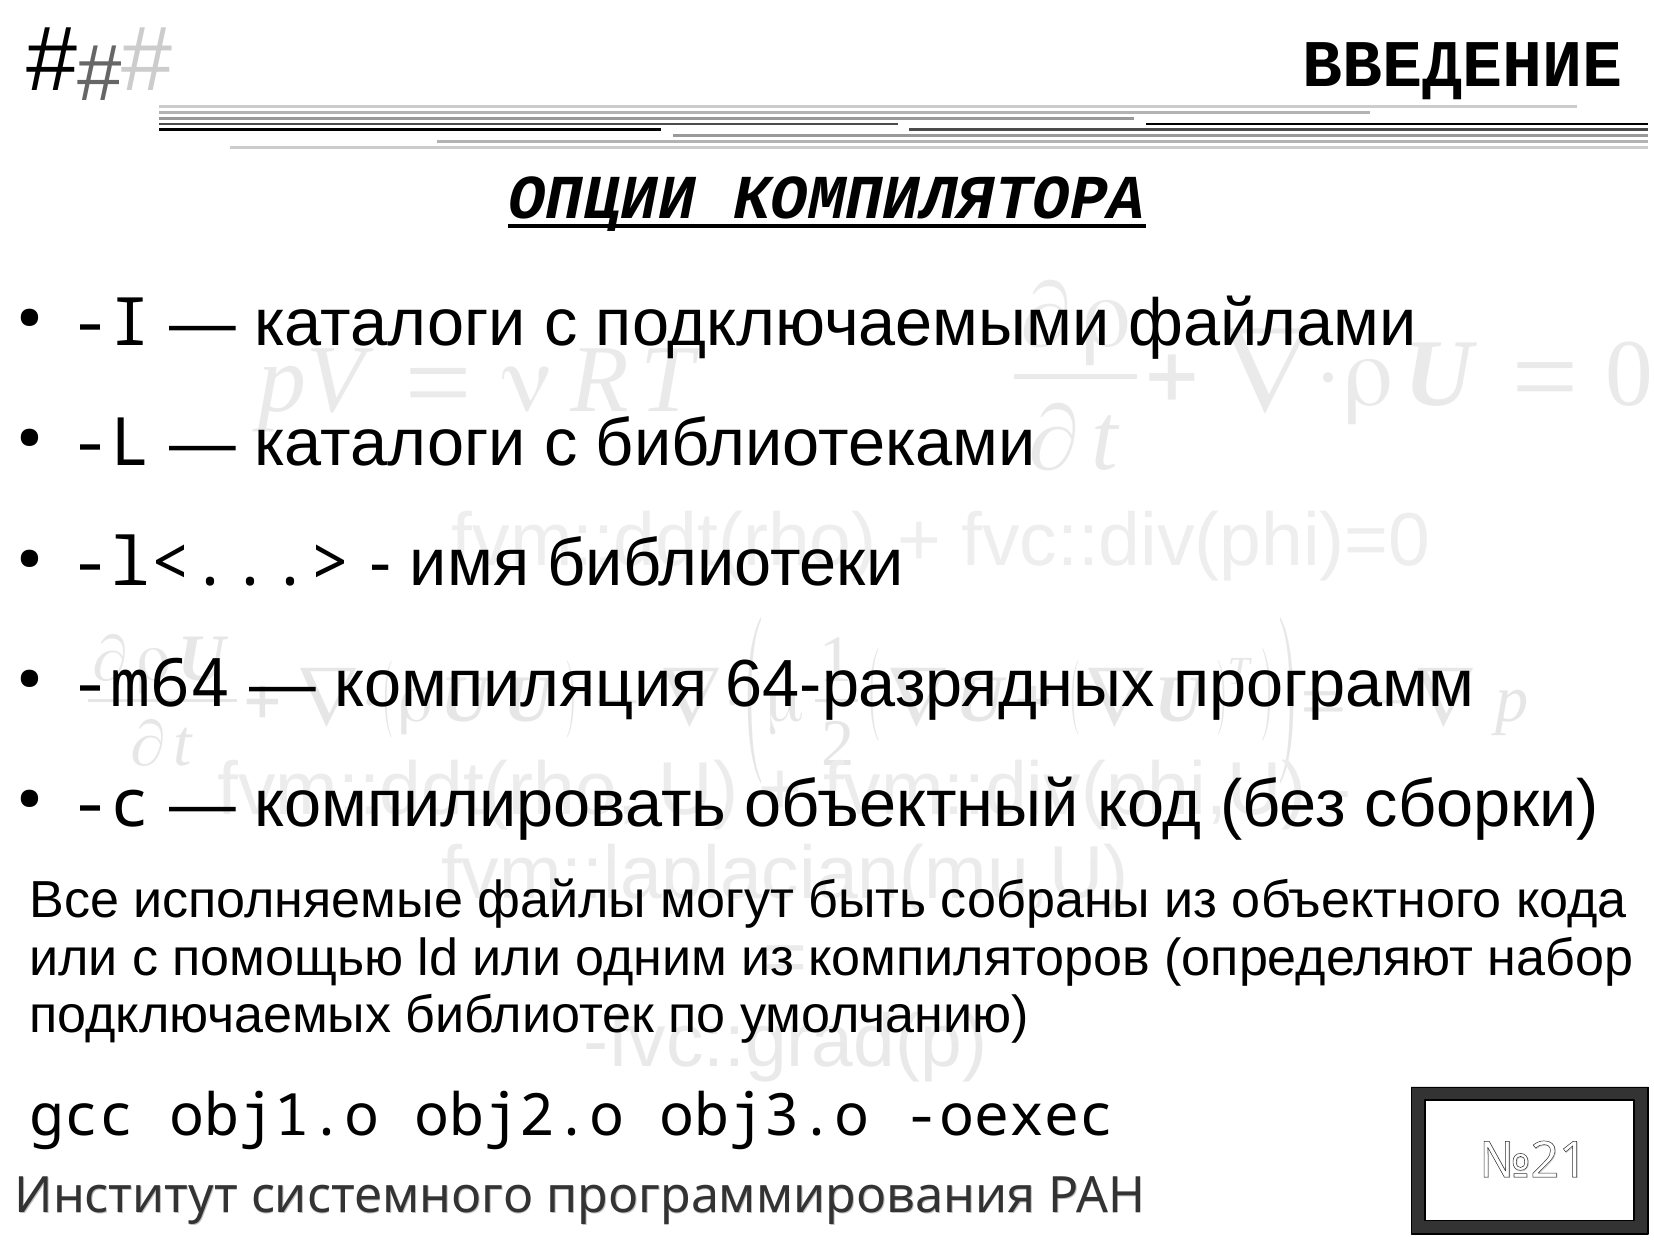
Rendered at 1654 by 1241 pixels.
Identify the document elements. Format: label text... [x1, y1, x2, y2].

title ОПЦИИ КОМПИЛЯТОРА [0, 147, 1654, 257]
list -I — каталоги с подключаемыми файлами -L — каталоги с библиотеками -l<...> - имя библиотеки -m64 — компиляция 64-разрядных программ -c — компилировать объектный код (без сборки) [0, 274, 1654, 827]
text_box Все исполняемые файлы могут быть собраны из объектного кода или с помощью ld или одним из компиляторов (определяют набор подключаемых библиотек по умолчанию) gcc obj1.o obj2.o obj3.o -oexec [29, 870, 1654, 1135]
